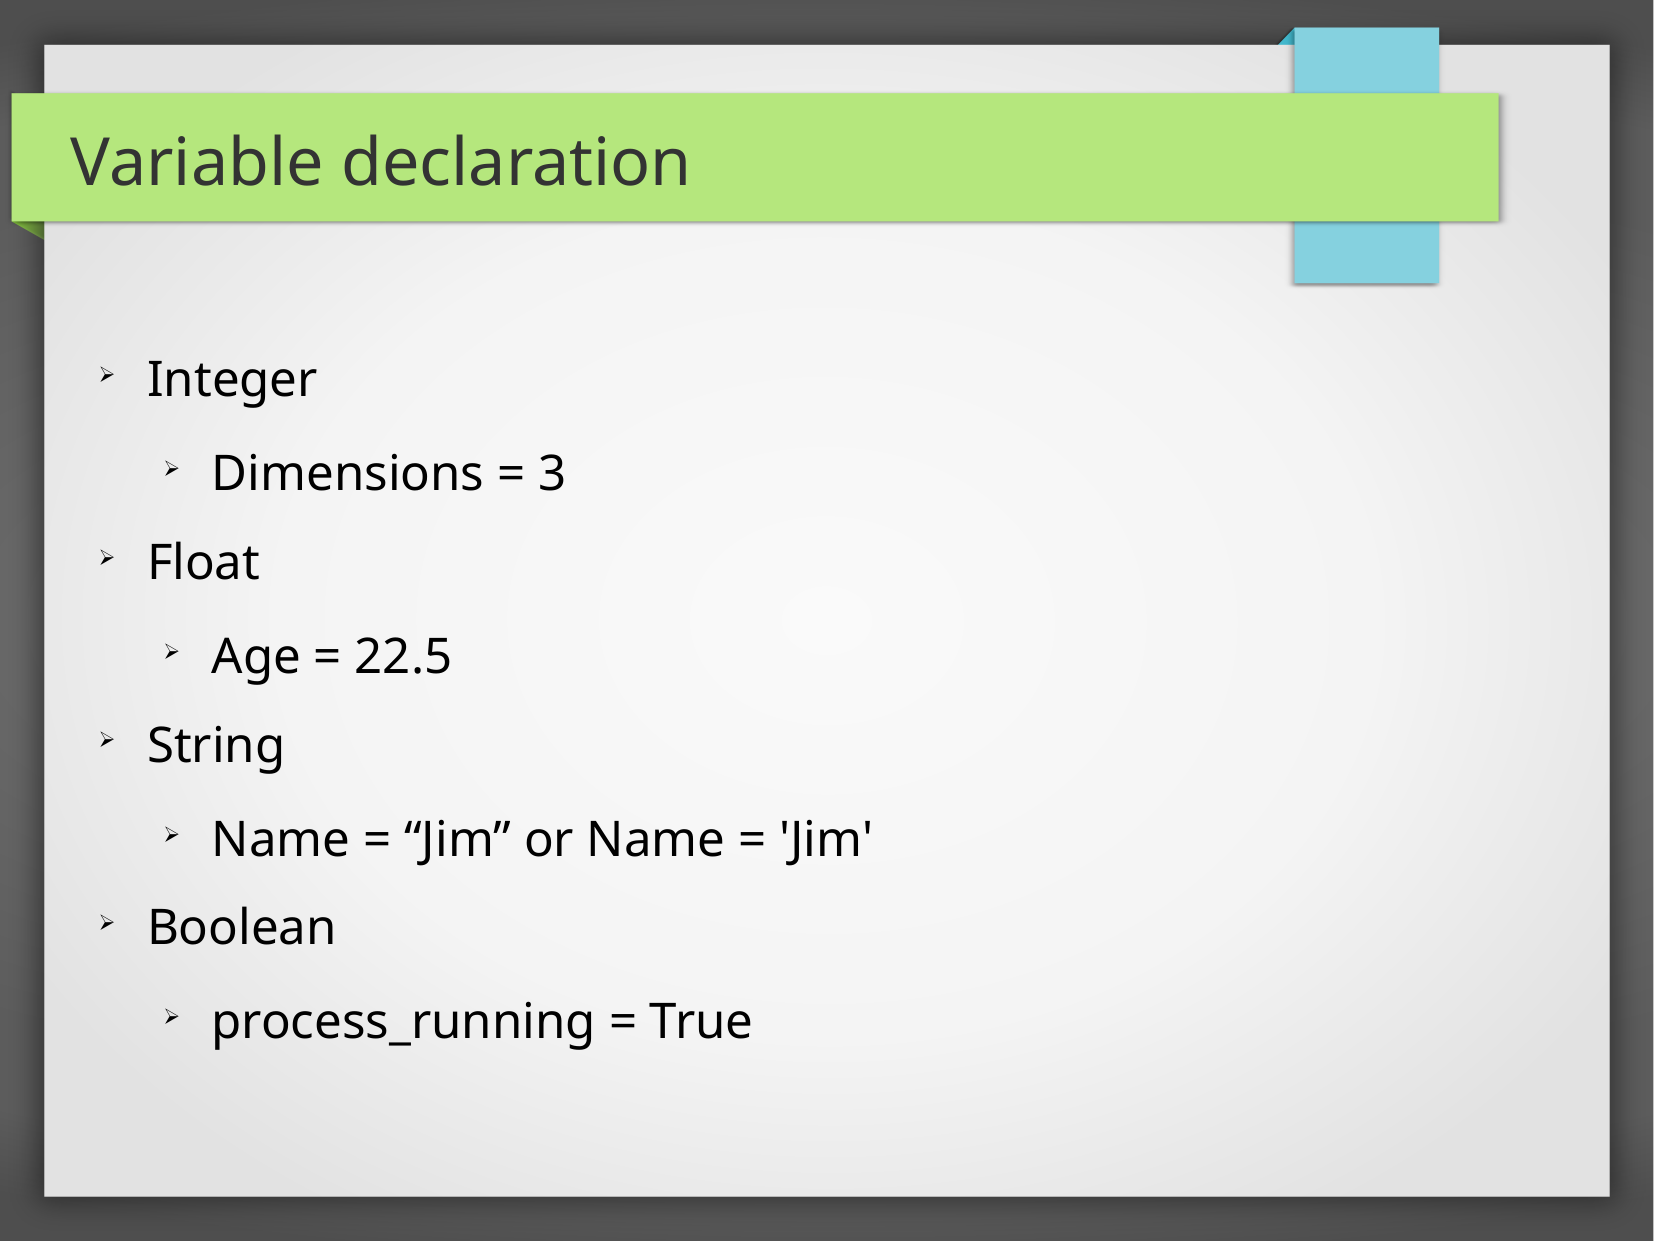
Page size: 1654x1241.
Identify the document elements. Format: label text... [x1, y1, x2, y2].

list Integer Dimensions = 3 Float Age = 22.5 String Name = “Jim” or Name = 'Jim' Boolean process_running = True [82, 343, 1538, 1063]
title Variable declaration [70, 106, 1229, 213]
picture [0, 0, 1654, 1241]
